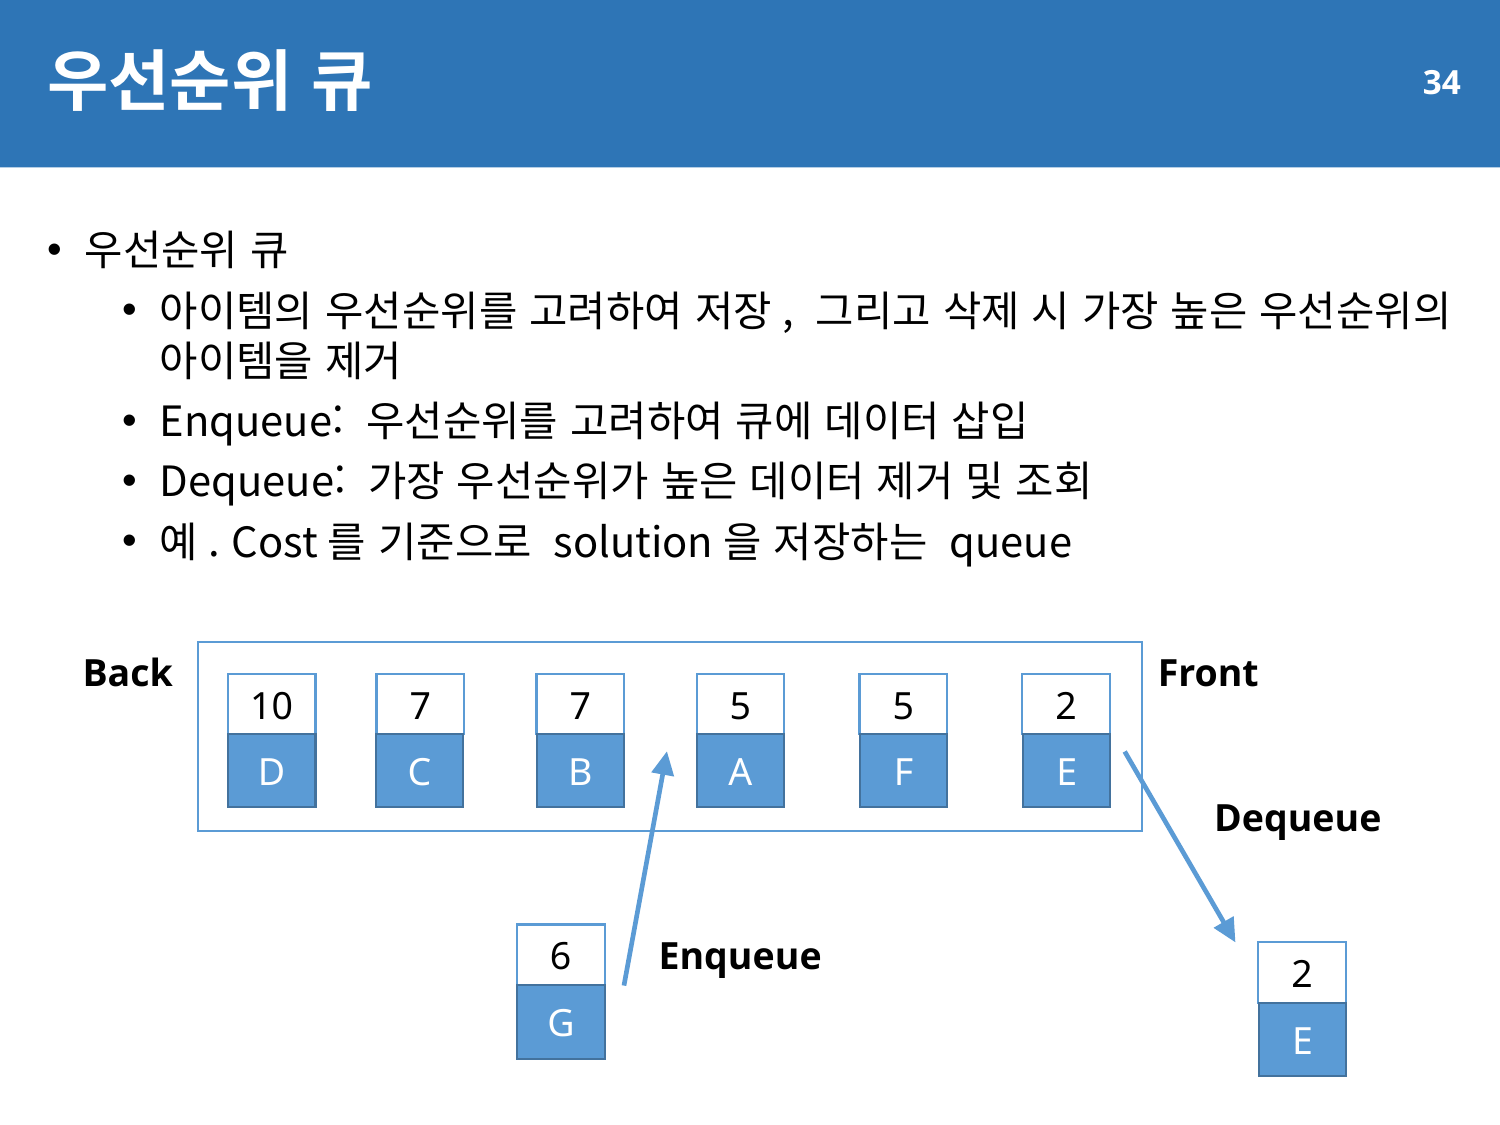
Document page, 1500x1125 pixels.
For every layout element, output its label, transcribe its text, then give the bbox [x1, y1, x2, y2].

text_box E [1022, 733, 1111, 808]
text_box 6 [517, 924, 605, 985]
title 우선순위 큐 [32, 20, 1476, 148]
text_box A [696, 733, 785, 808]
text_box 10 [228, 673, 316, 733]
text_box 7 [536, 673, 624, 733]
text_box Front [1143, 641, 1274, 702]
text_box B [536, 733, 625, 808]
list 우선순위 큐 아이템의 우선순위를 고려하여 저장, 그리고 삭제 시 가장 높은 우선순위의 아이템을 제거 Enqueue: 우선순위를 고려하여 큐에 데이터 삽입 Dequeue: 가장 우선순위가 높은 데이터 제거 및 조회 예. Cost를 기준으로 solution을 저장하는 queue [32, 206, 1476, 1100]
slide_number <number> [1273, 53, 1476, 114]
text_box 5 [696, 673, 785, 733]
text_box E [1258, 1002, 1347, 1077]
text_box 2 [1022, 673, 1110, 733]
text_box 2 [1258, 942, 1346, 1002]
text_box G [517, 985, 605, 1059]
text_box 7 [376, 673, 464, 733]
text_box C [375, 733, 464, 808]
text_box D [228, 733, 316, 808]
text_box 5 [859, 673, 947, 733]
text_box F [859, 733, 948, 808]
text_box Back [67, 641, 188, 702]
text_box Enqueue [643, 924, 837, 985]
text_box Dequeue [1199, 786, 1397, 847]
